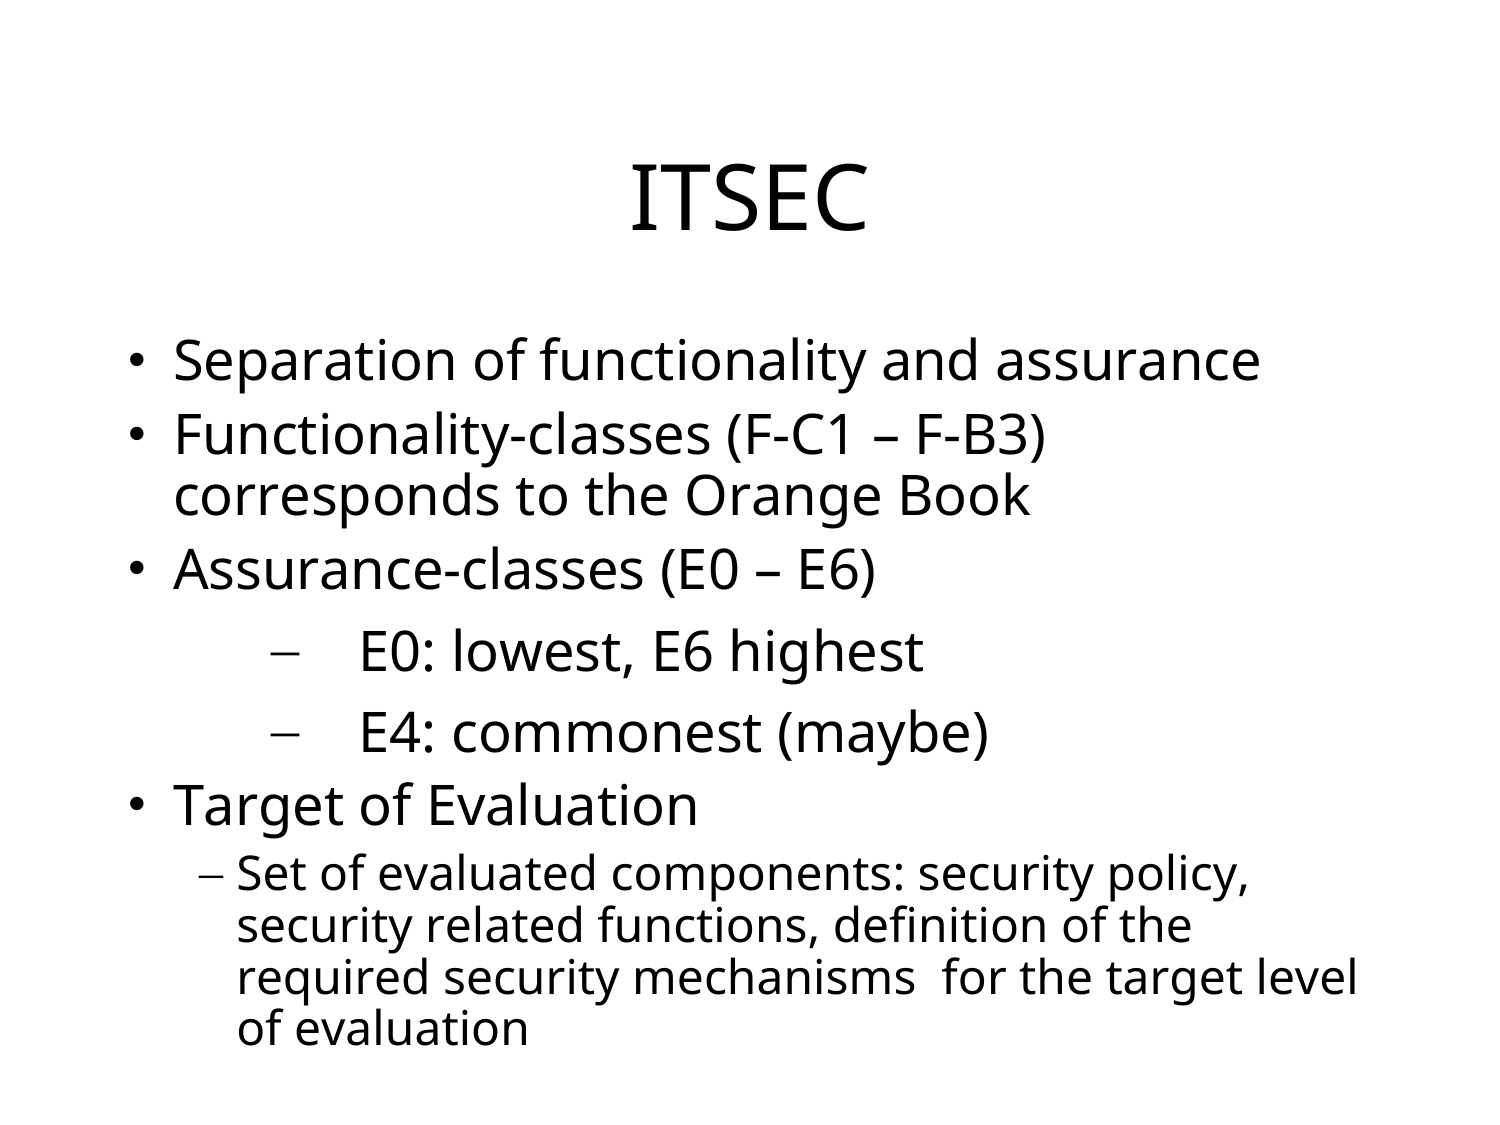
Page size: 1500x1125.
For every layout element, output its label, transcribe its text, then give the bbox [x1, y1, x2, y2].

list Separation of functionality and assurance Functionality-classes (F-C1 – F-B3) corresponds to the Orange Book Assurance-classes (E0 – E6) E0: lowest, E6 highest E4: commonest (maybe)‏ Target of Evaluation Set of evaluated components: security policy, security related functions, definition of the required security mechanisms for the target level of evaluation [112, 324, 1388, 1067]
title ITSEC [112, 99, 1388, 288]
